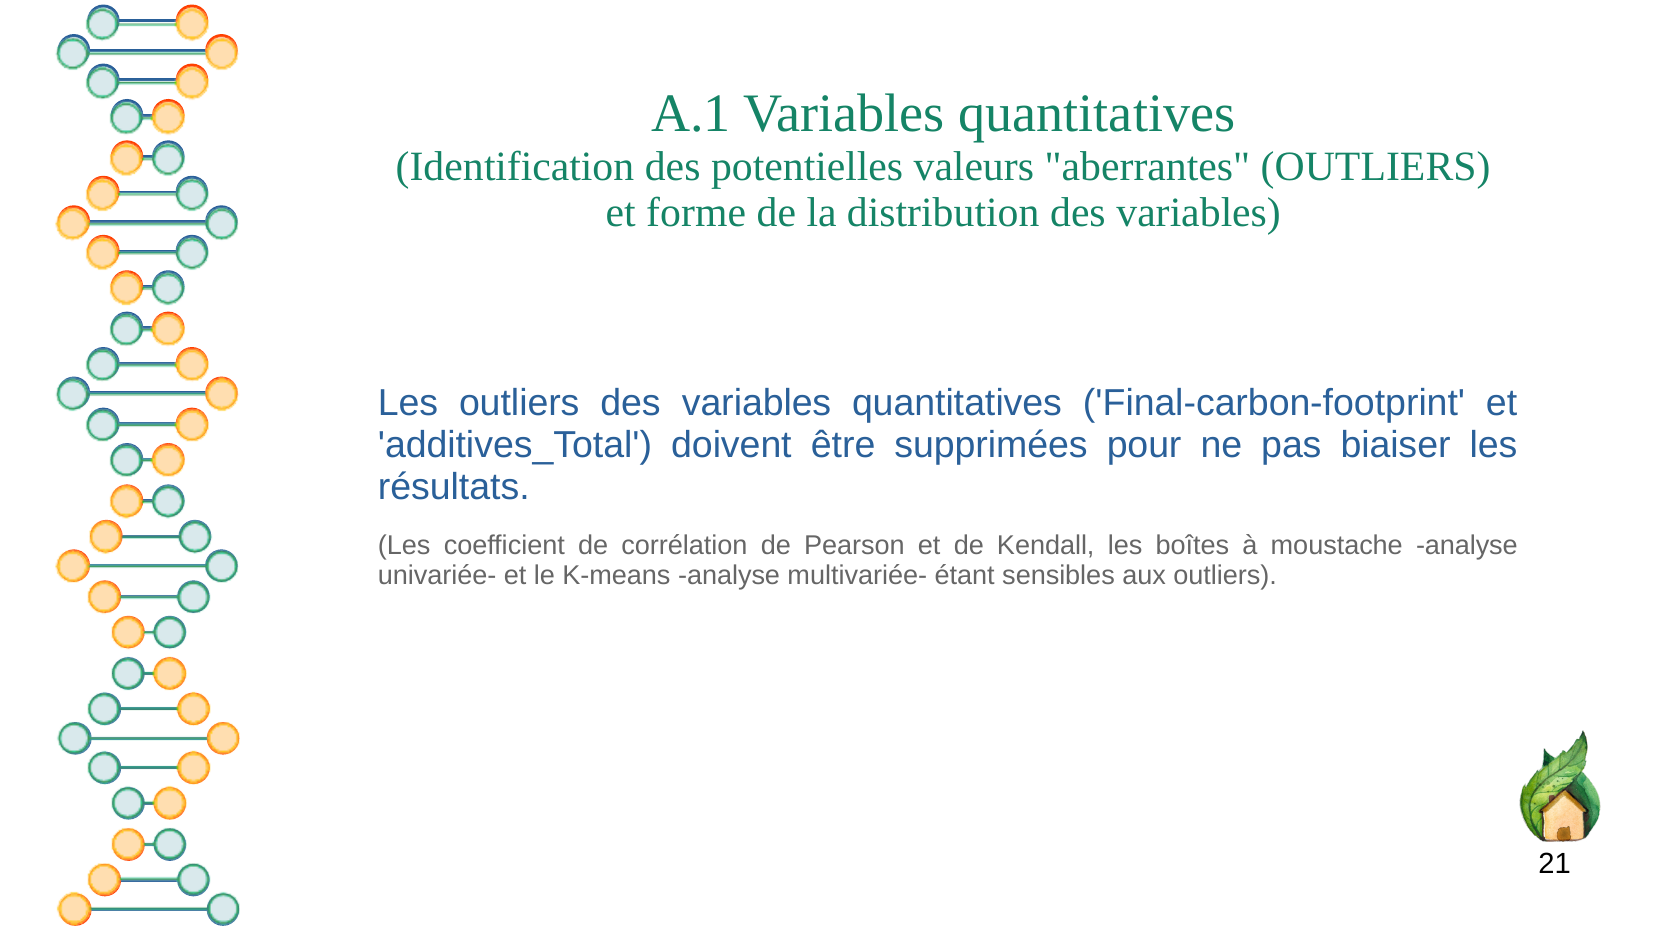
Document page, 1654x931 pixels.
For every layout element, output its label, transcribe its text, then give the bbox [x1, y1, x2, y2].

title A.1 Variables quantitatives (Identification des potentielles valeurs "aberrantes" (OUTLIERS) et forme de la distribution des variables) [351, 82, 1573, 237]
picture [1500, 726, 1619, 845]
picture [0, 0, 351, 931]
list Les outliers des variables quantitatives ('Final-carbon-footprint' et 'additives_Total') doivent être supprimées pour ne pas biaiser les résultats. (Les coefficient de corrélation de Pearson et de Kendall, les boîtes à moustache -analyse univariée- et le K-means -analyse multivariée- étant sensibles aux outliers). [351, 381, 1518, 922]
